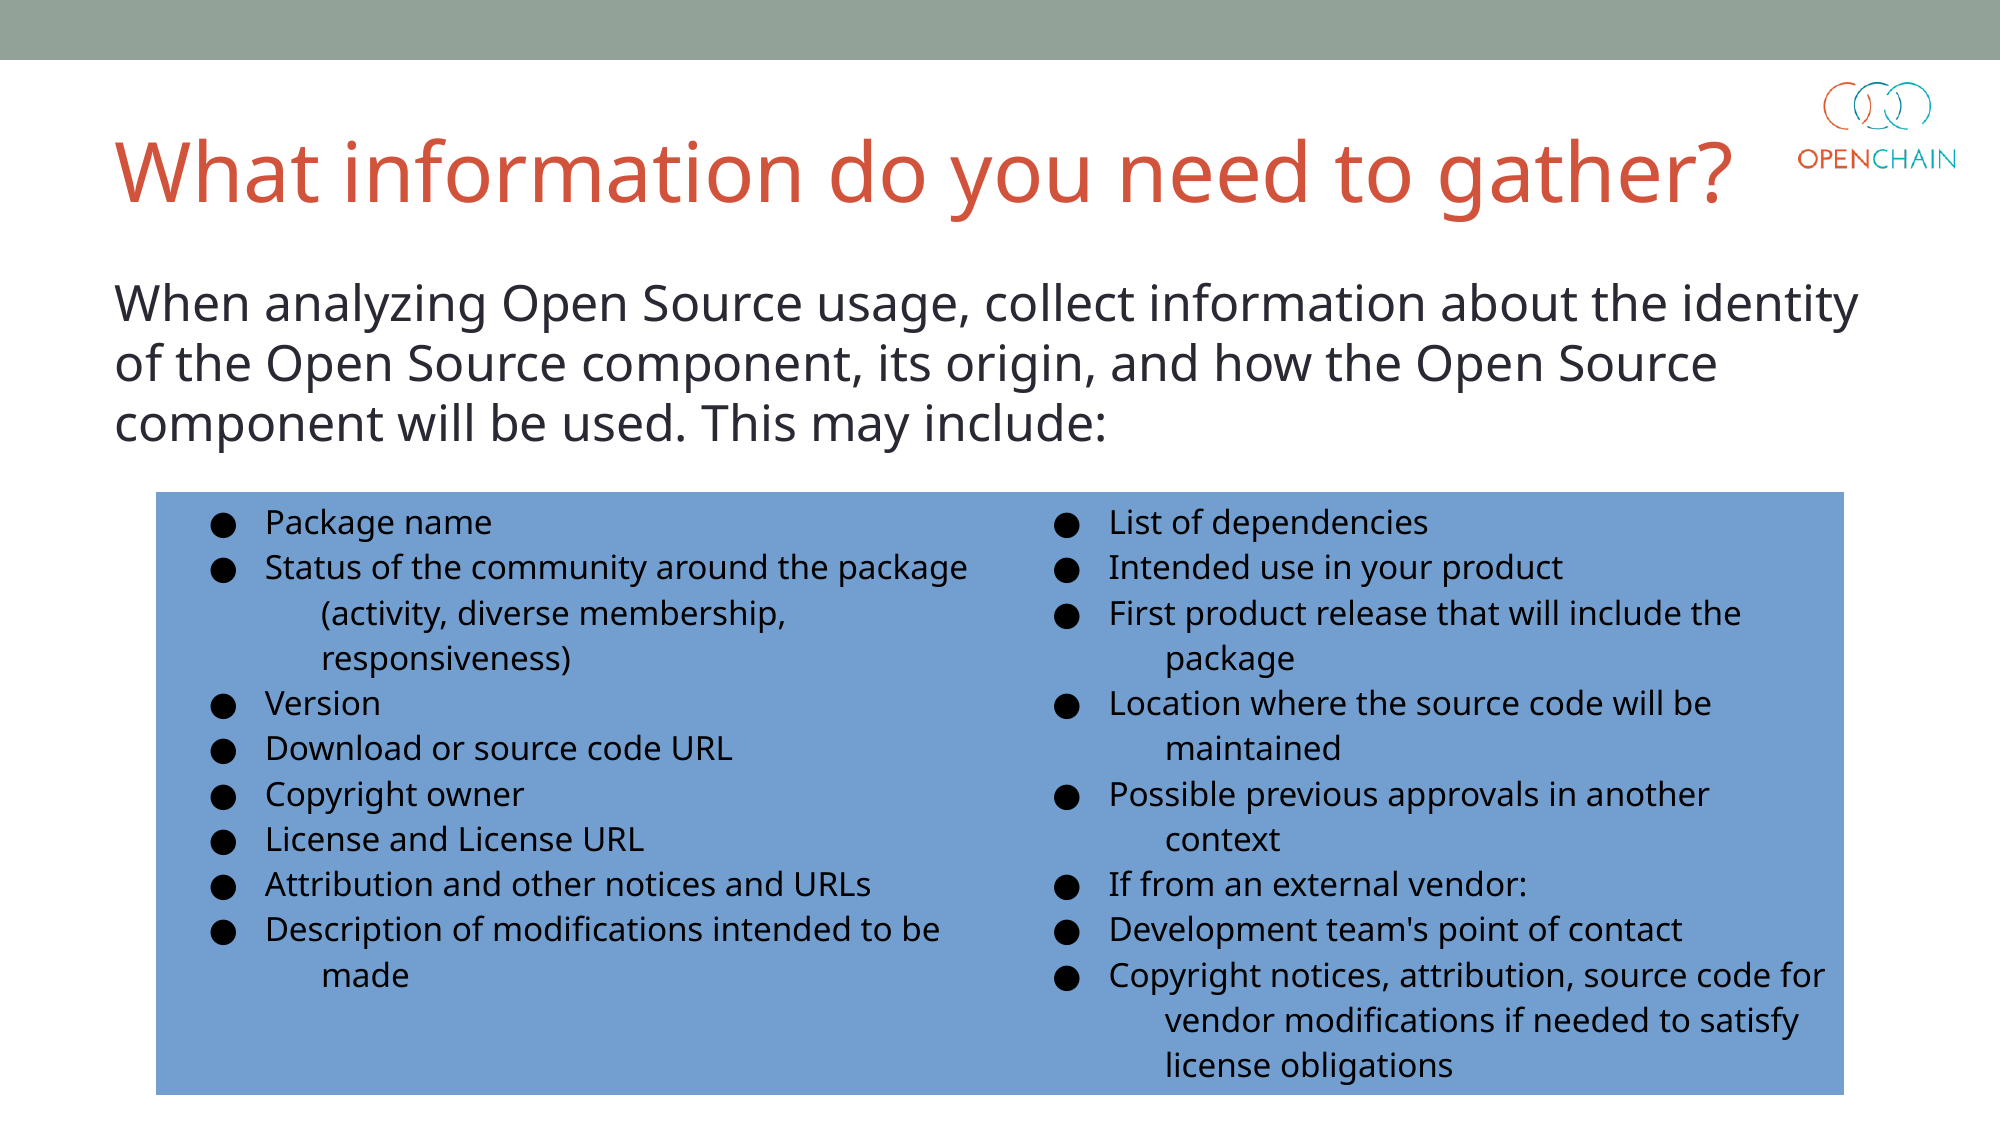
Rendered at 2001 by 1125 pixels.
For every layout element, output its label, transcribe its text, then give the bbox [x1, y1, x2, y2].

text_box What information do you need to gather? [100, 88, 1900, 250]
table_header Package name Status of the community around the package (activity, diverse membership, responsiveness) Version Download or source code URL Copyright owner License and License URL Attribution and other notices and URLs Description of modifications intended to be made [156, 492, 1000, 1095]
table_header List of dependencies Intended use in your product First product release that will include the package Location where the source code will be maintained Possible previous approvals in another context If from an external vendor: Development team's point of contact Copyright notices, attribution, source code for vendor modifications if needed to satisfy license obligations [1000, 492, 1844, 1095]
text_box When analyzing Open Source usage, collect information about the identity of the Open Source component, its origin, and how the Open Source component will be used. This may include: [100, 264, 1900, 1064]
